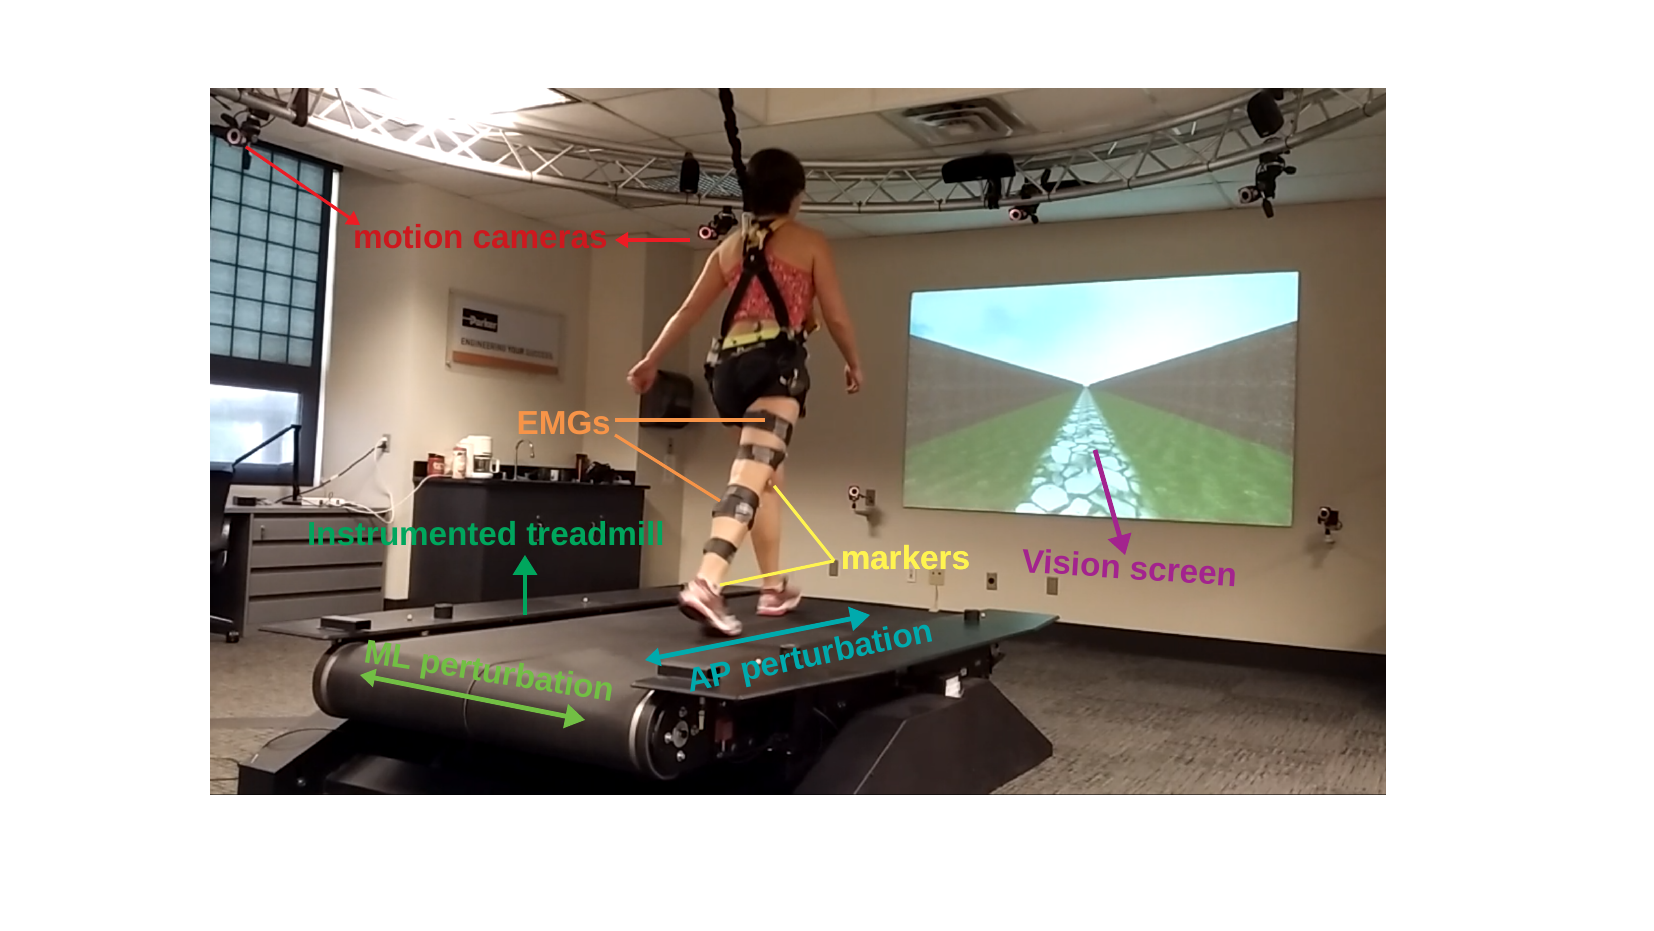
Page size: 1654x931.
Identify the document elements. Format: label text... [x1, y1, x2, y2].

text_box markers [825, 531, 987, 586]
text_box AP perturbation [665, 599, 953, 711]
text_box ML perturbation [345, 622, 634, 721]
text_box Instrumented treadmill [291, 507, 681, 561]
text_box Vision screen [1004, 532, 1255, 604]
text_box EMGs [500, 396, 627, 451]
picture [210, 88, 1386, 796]
text_box motion cameras [337, 210, 624, 265]
